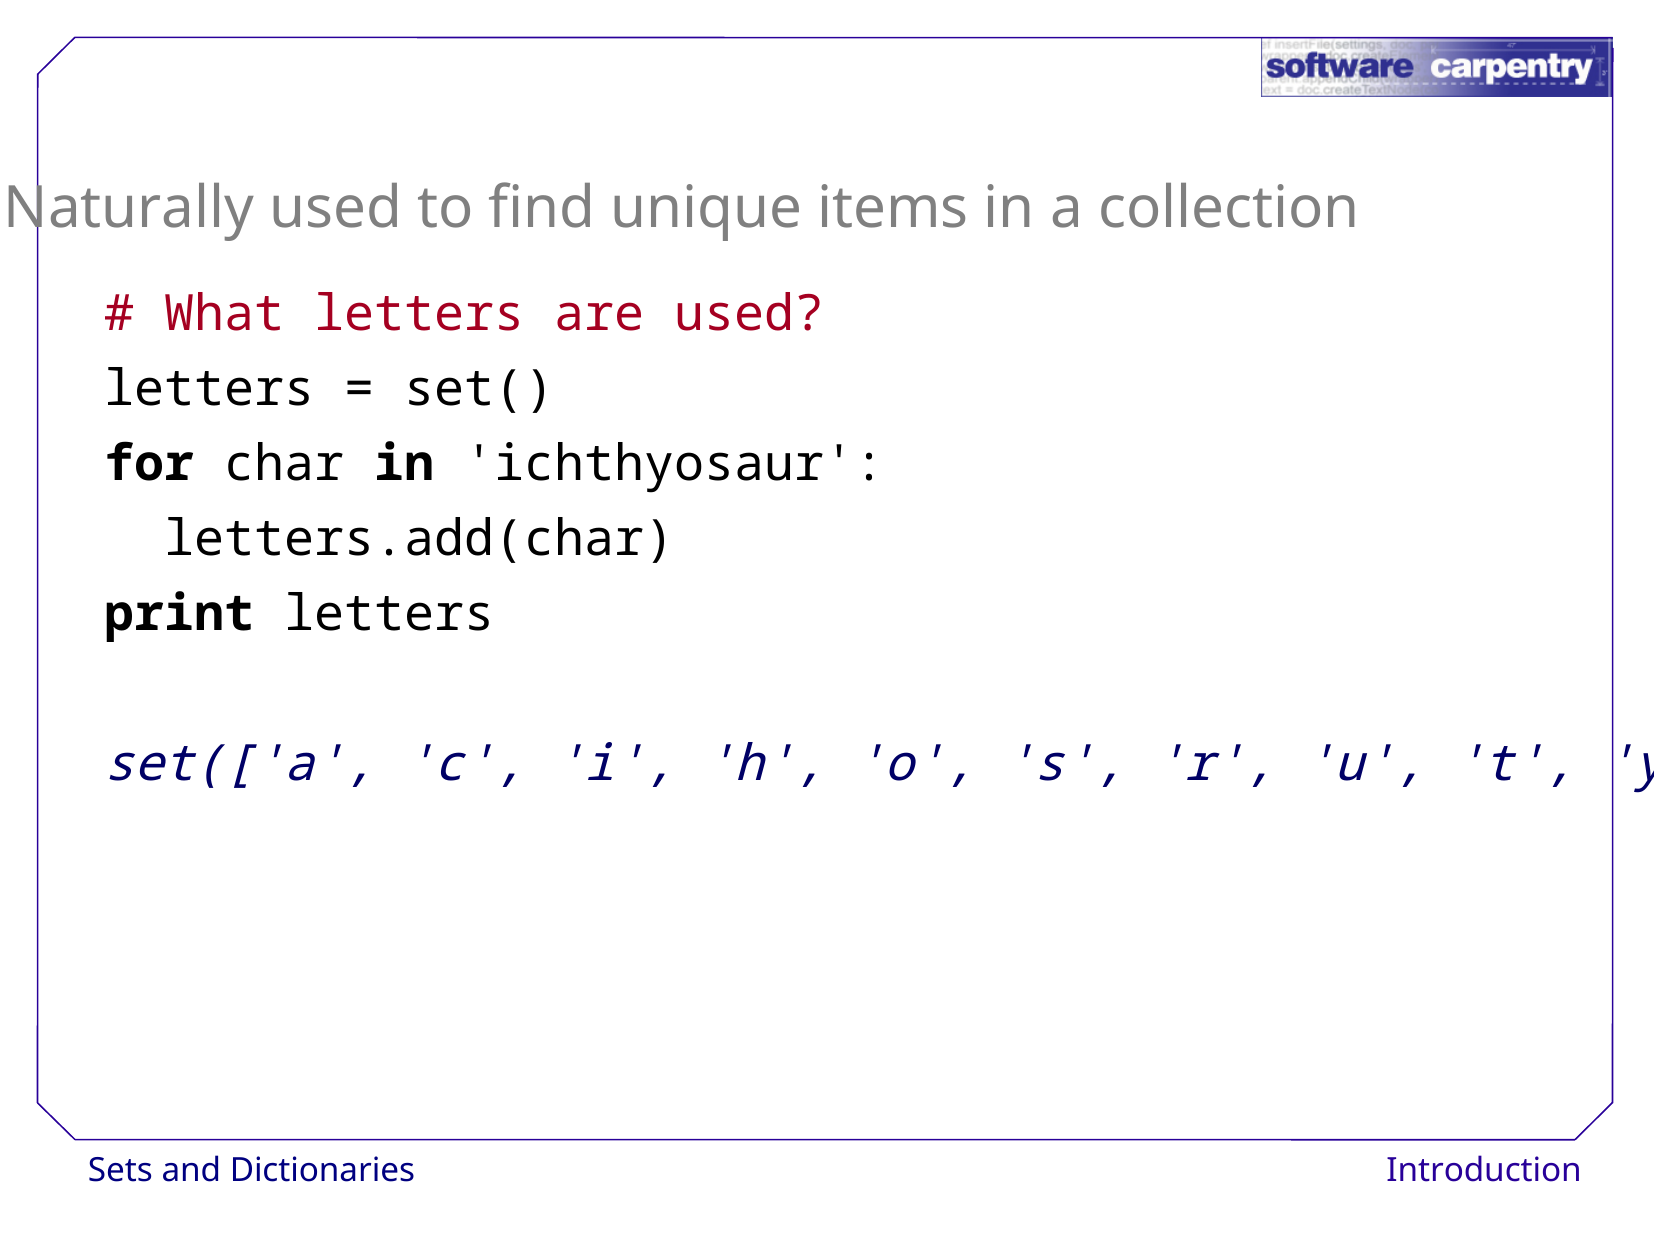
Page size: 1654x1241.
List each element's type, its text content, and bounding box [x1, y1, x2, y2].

picture [1261, 39, 1613, 97]
text_box # What letters are used? letters = set() for char in 'ichthyosaur': letters.add(char) print letters set(['a', 'c', 'i', 'h', 'o', 's', 'r', 'u', 't', 'y']) [89, 258, 1512, 815]
text_box Naturally used to find unique items in a collection [0, 126, 1525, 248]
